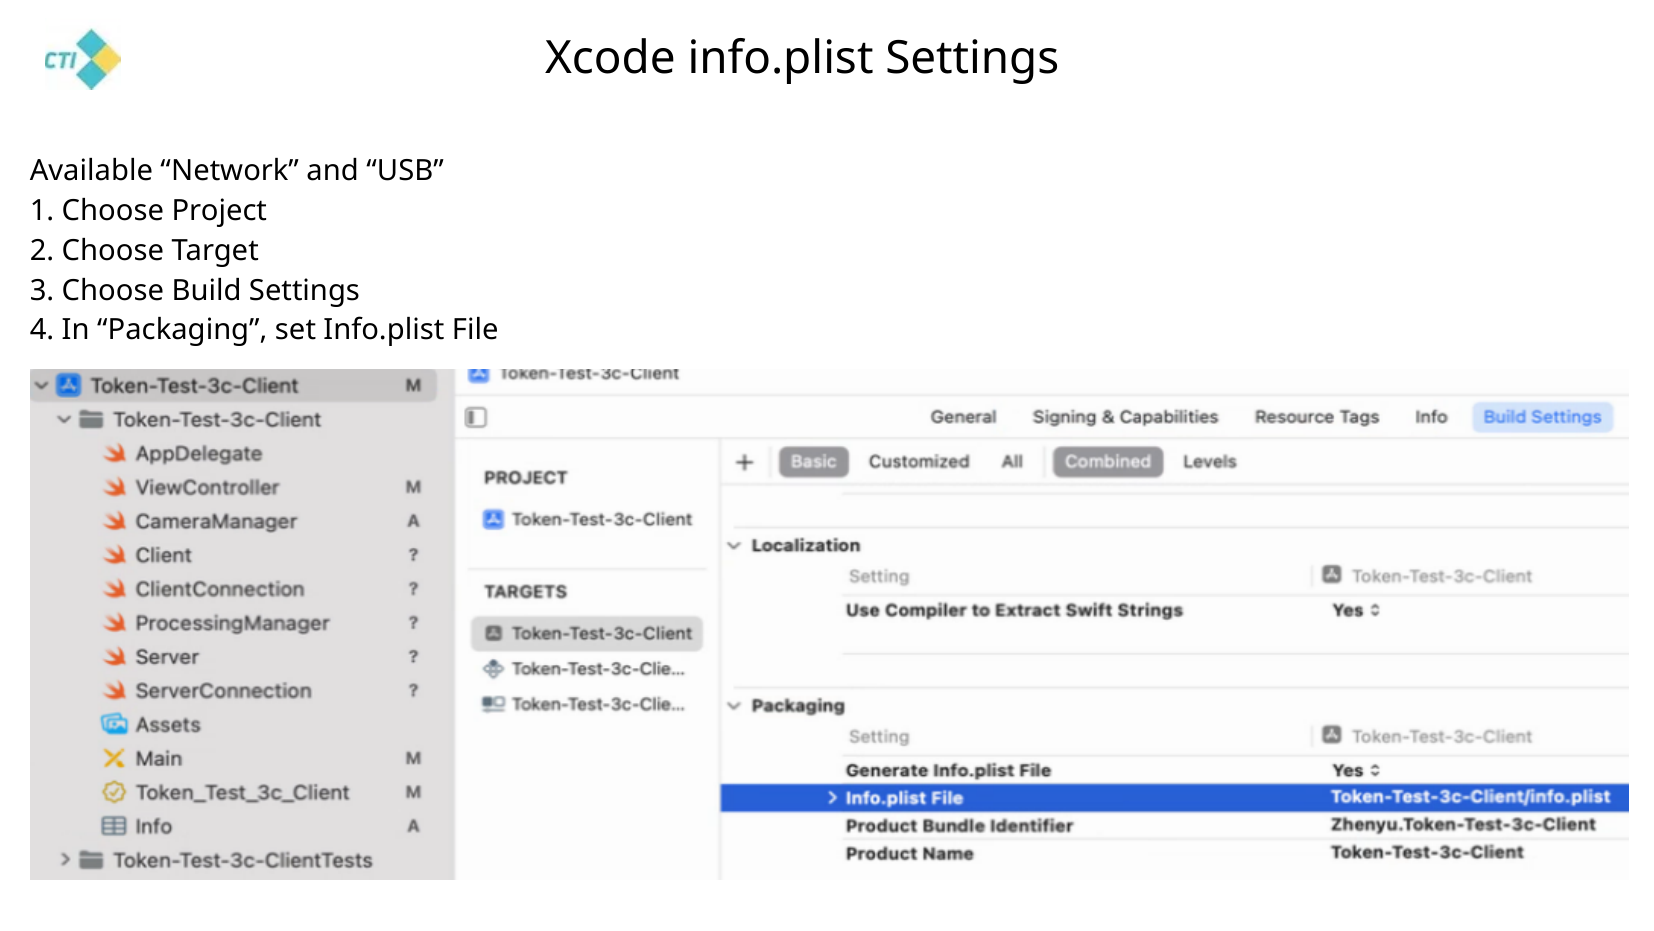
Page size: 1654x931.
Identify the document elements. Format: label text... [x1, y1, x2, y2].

picture [45, 18, 121, 91]
picture [30, 369, 1629, 880]
text_box Xcode info.plist Settings [225, 17, 1381, 136]
text_box Available “Network” and “USB” 1. Choose Project 2. Choose Target 3. Choose Build Settings 4. In “Packaging”, set Info.plist File [15, 142, 1591, 916]
